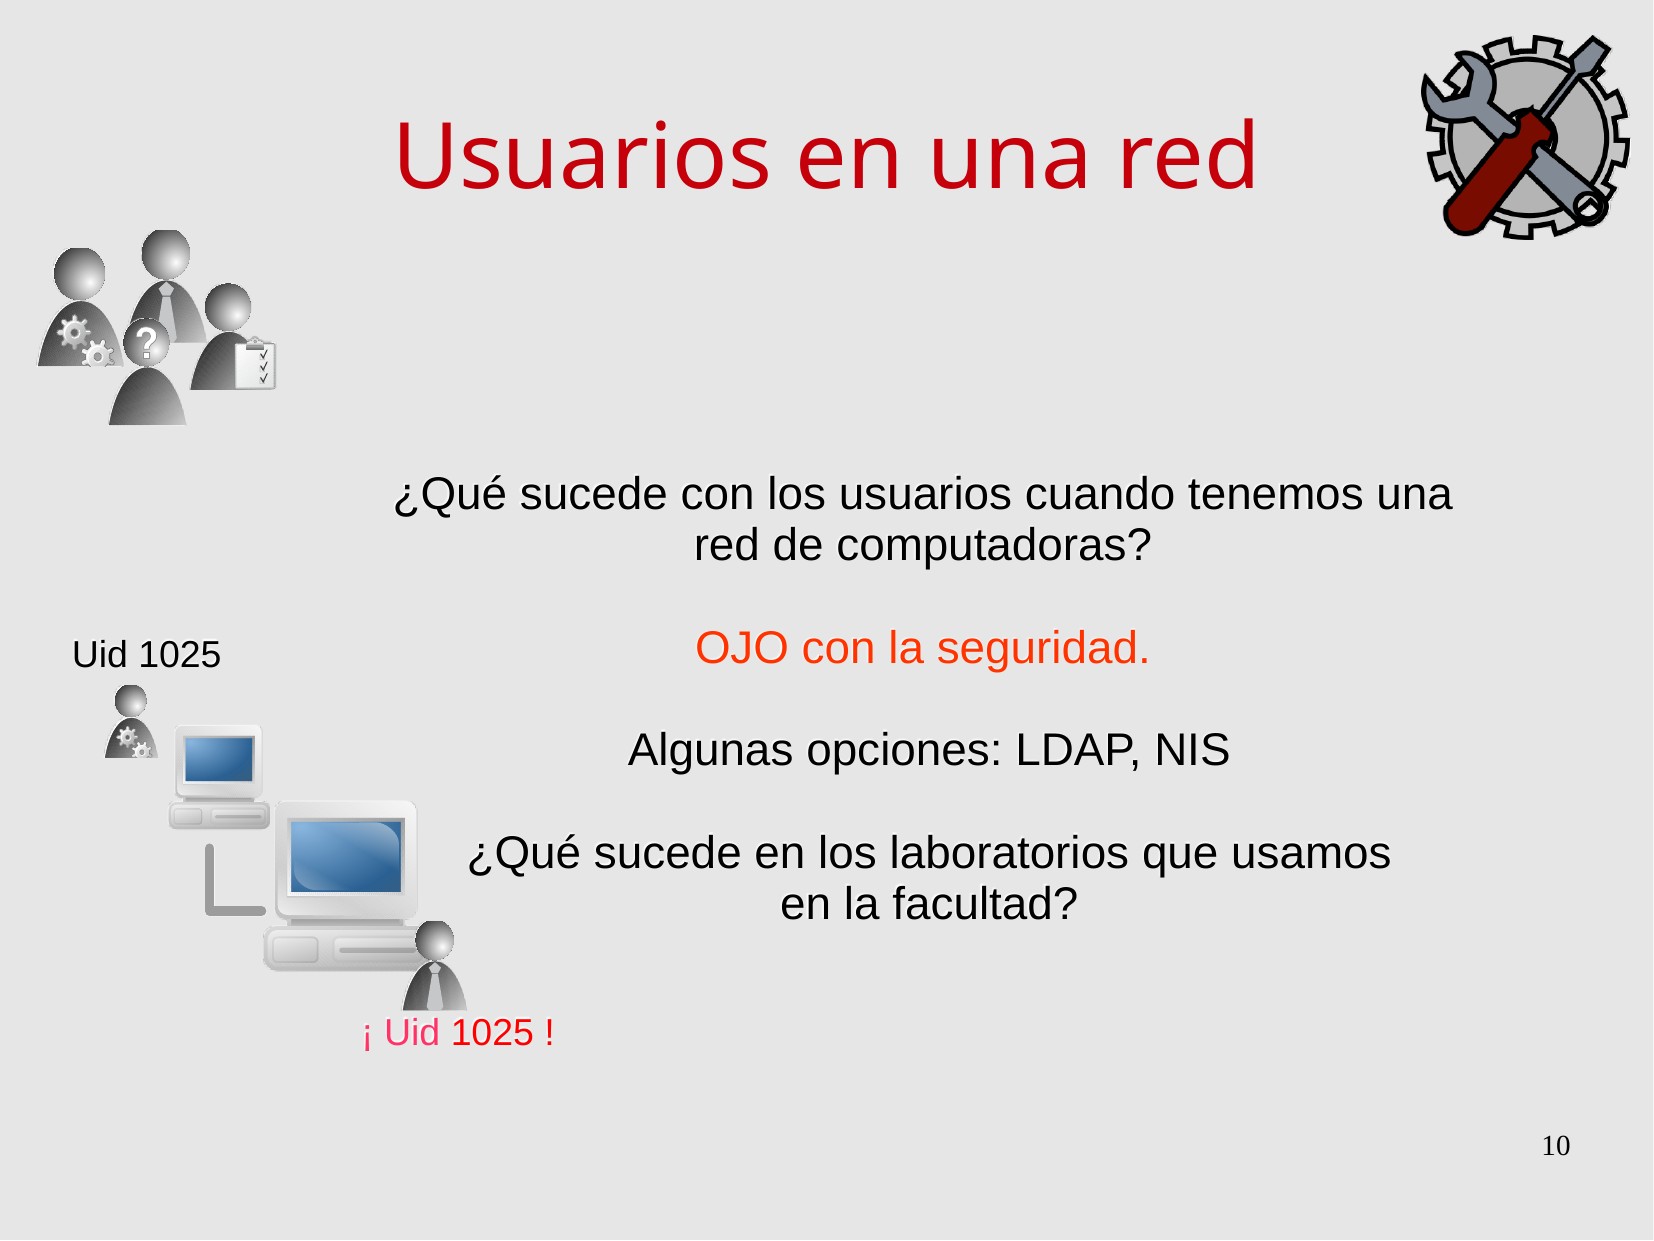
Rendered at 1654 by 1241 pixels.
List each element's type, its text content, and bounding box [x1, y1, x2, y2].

text_box ¡ Uid 1025 ! [346, 1003, 569, 1061]
picture [94, 685, 481, 1003]
picture [1421, 35, 1630, 240]
text_box ¿Qué sucede con los usuarios cuando tenemos una red de computadoras? OJO con la seguridad. Algunas opciones: LDAP, NIS ¿Qué sucede en los laboratorios que usamos en la facultad? [377, 460, 1482, 937]
text_box Uid 1025 [57, 625, 237, 683]
title Usuarios en una red [82, 49, 1571, 257]
picture [20, 230, 284, 426]
